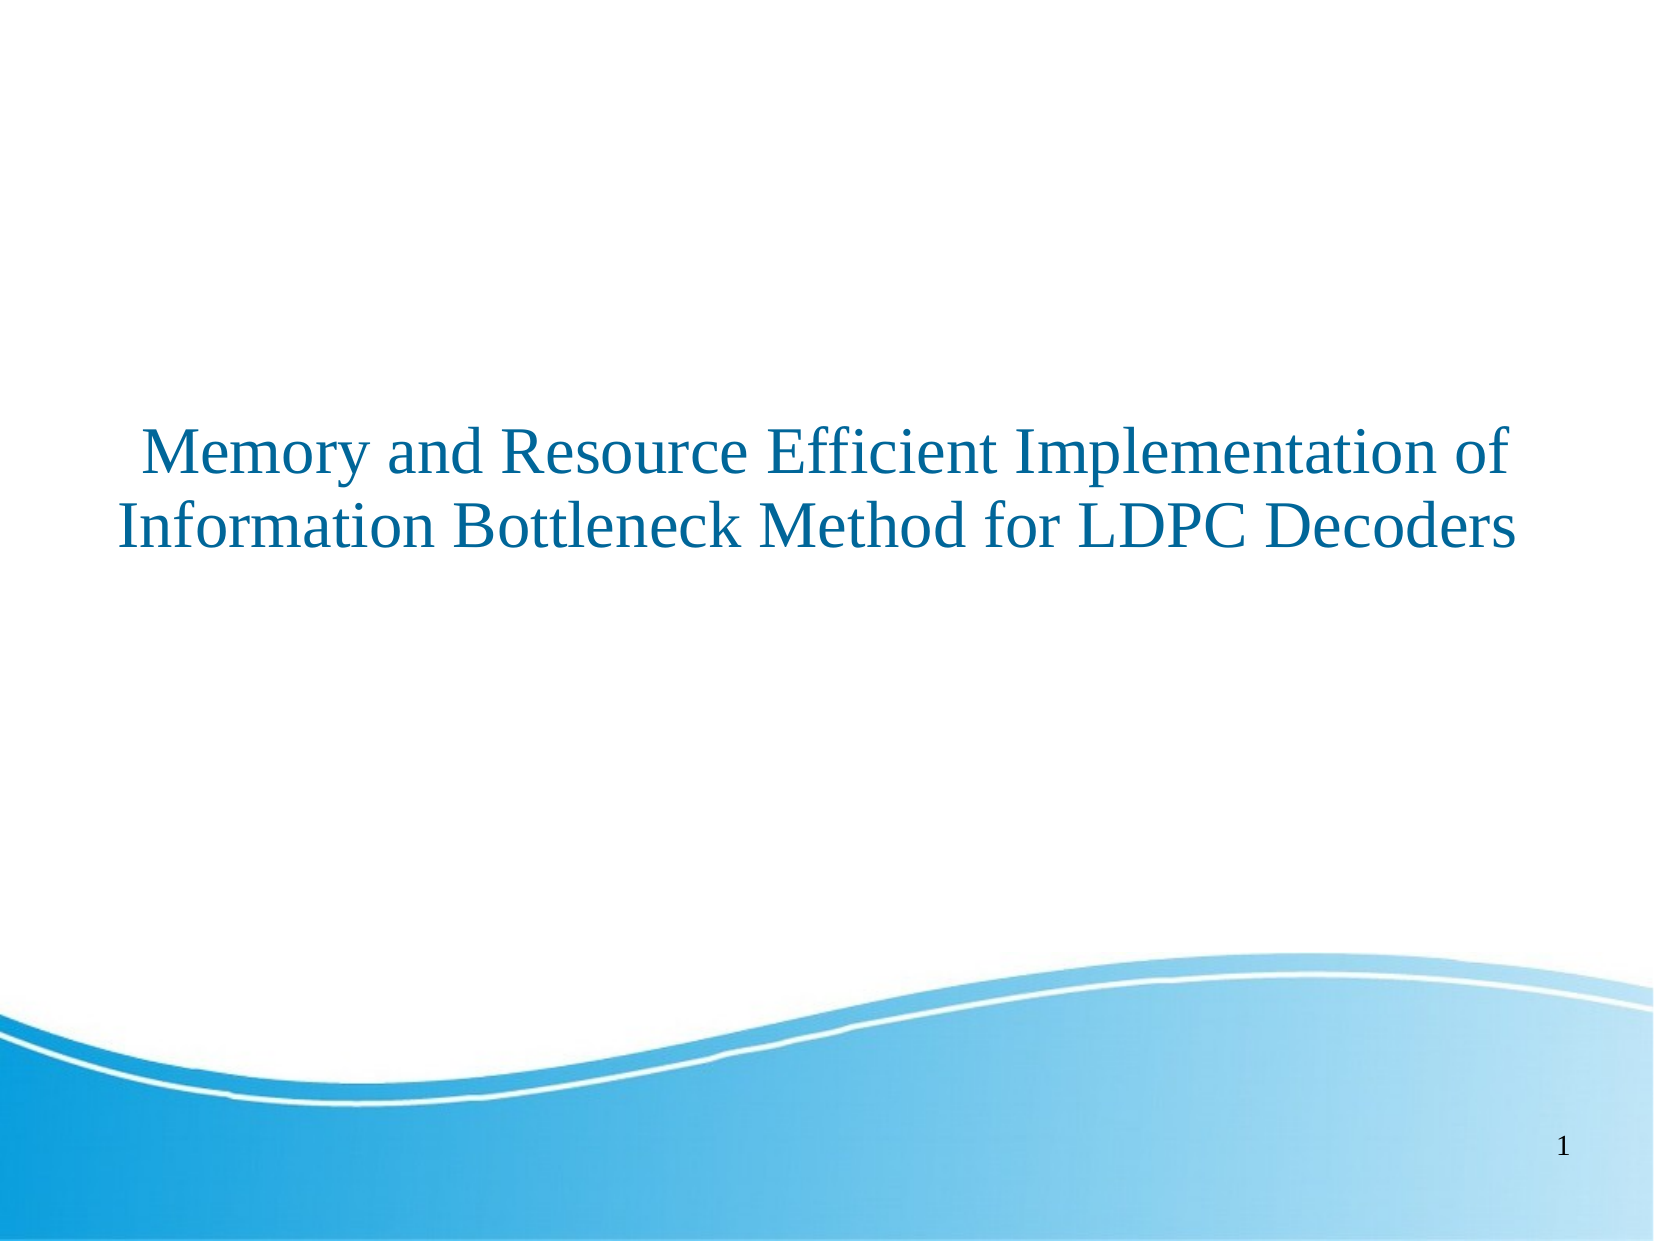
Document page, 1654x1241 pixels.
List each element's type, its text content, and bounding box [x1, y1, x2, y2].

title Memory and Resource Efficient Implementation of Information Bottleneck Method for LDPC Decoders [82, 384, 1571, 592]
picture [0, 952, 1654, 1241]
